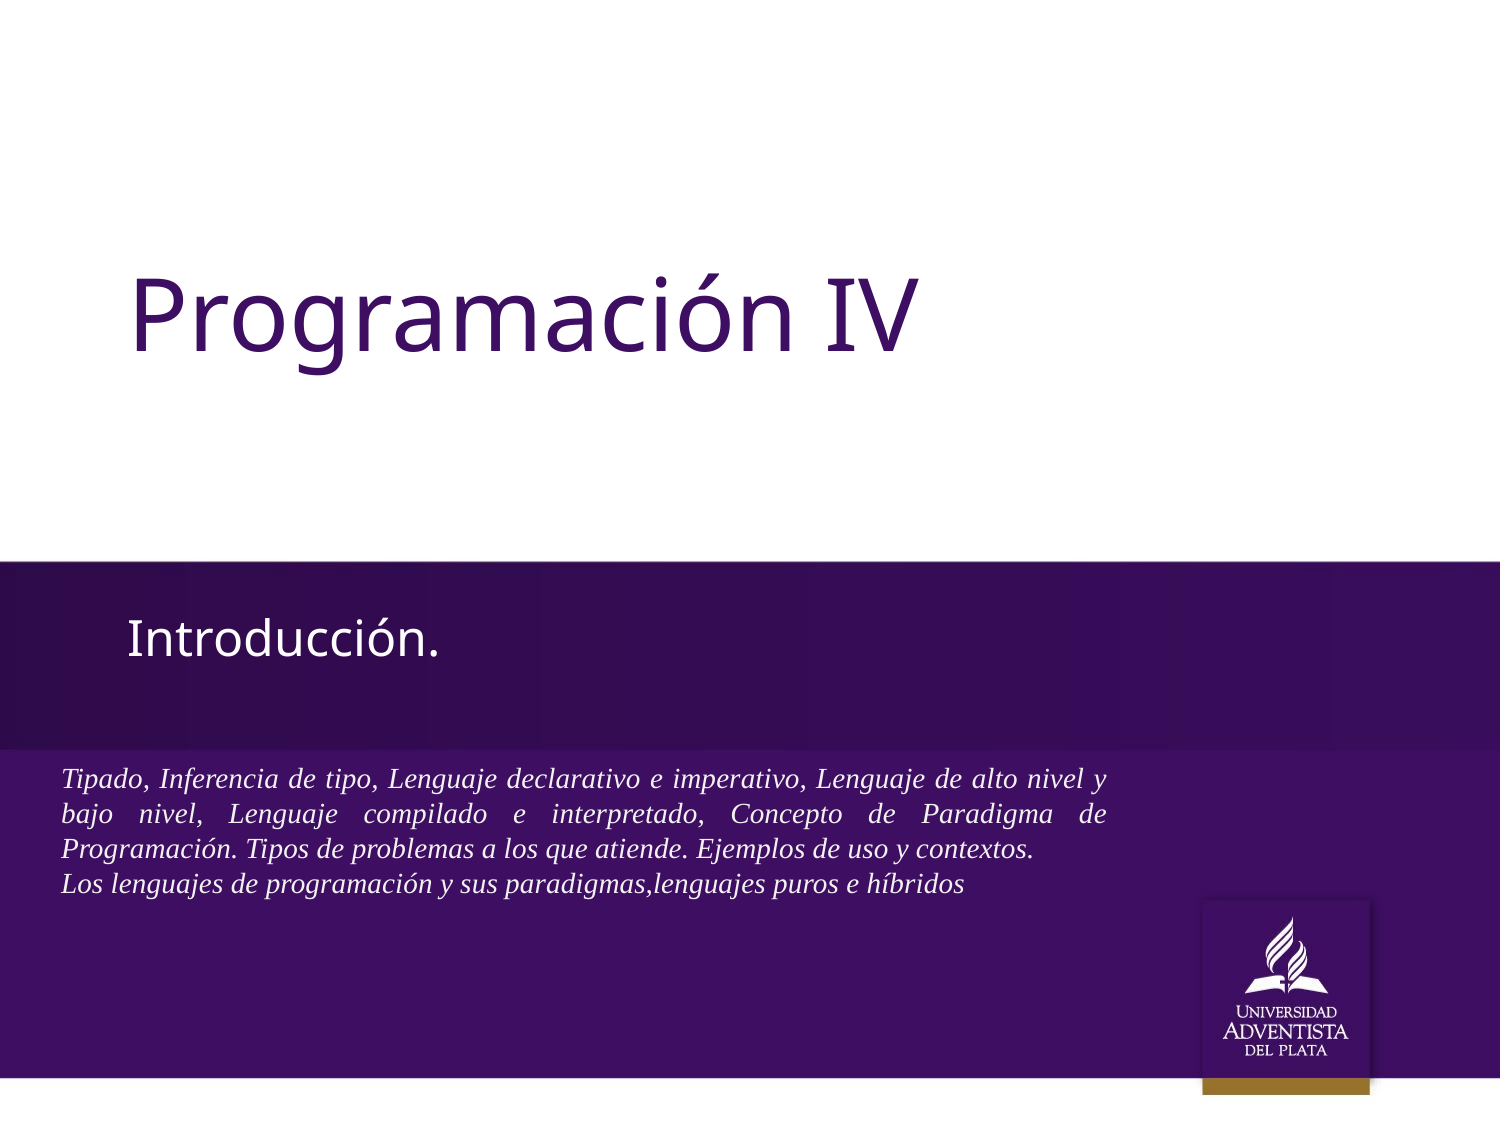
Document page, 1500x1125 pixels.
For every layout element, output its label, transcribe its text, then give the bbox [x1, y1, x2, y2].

title Programación IV [112, 190, 1388, 432]
picture [0, 0, 1500, 1125]
subtitle Introducción. [112, 594, 1163, 730]
text_box Tipado, Inferencia de tipo, Lenguaje declarativo e imperativo, Lenguaje de alto nivel y bajo nivel, Lenguaje compilado e interpretado, Concepto de Paradigma de Programación. Tipos de problemas a los que atiende. Ejemplos de uso y contextos. Los lenguajes de programación y sus paradigmas,lenguajes puros e híbridos [46, 751, 1124, 873]
